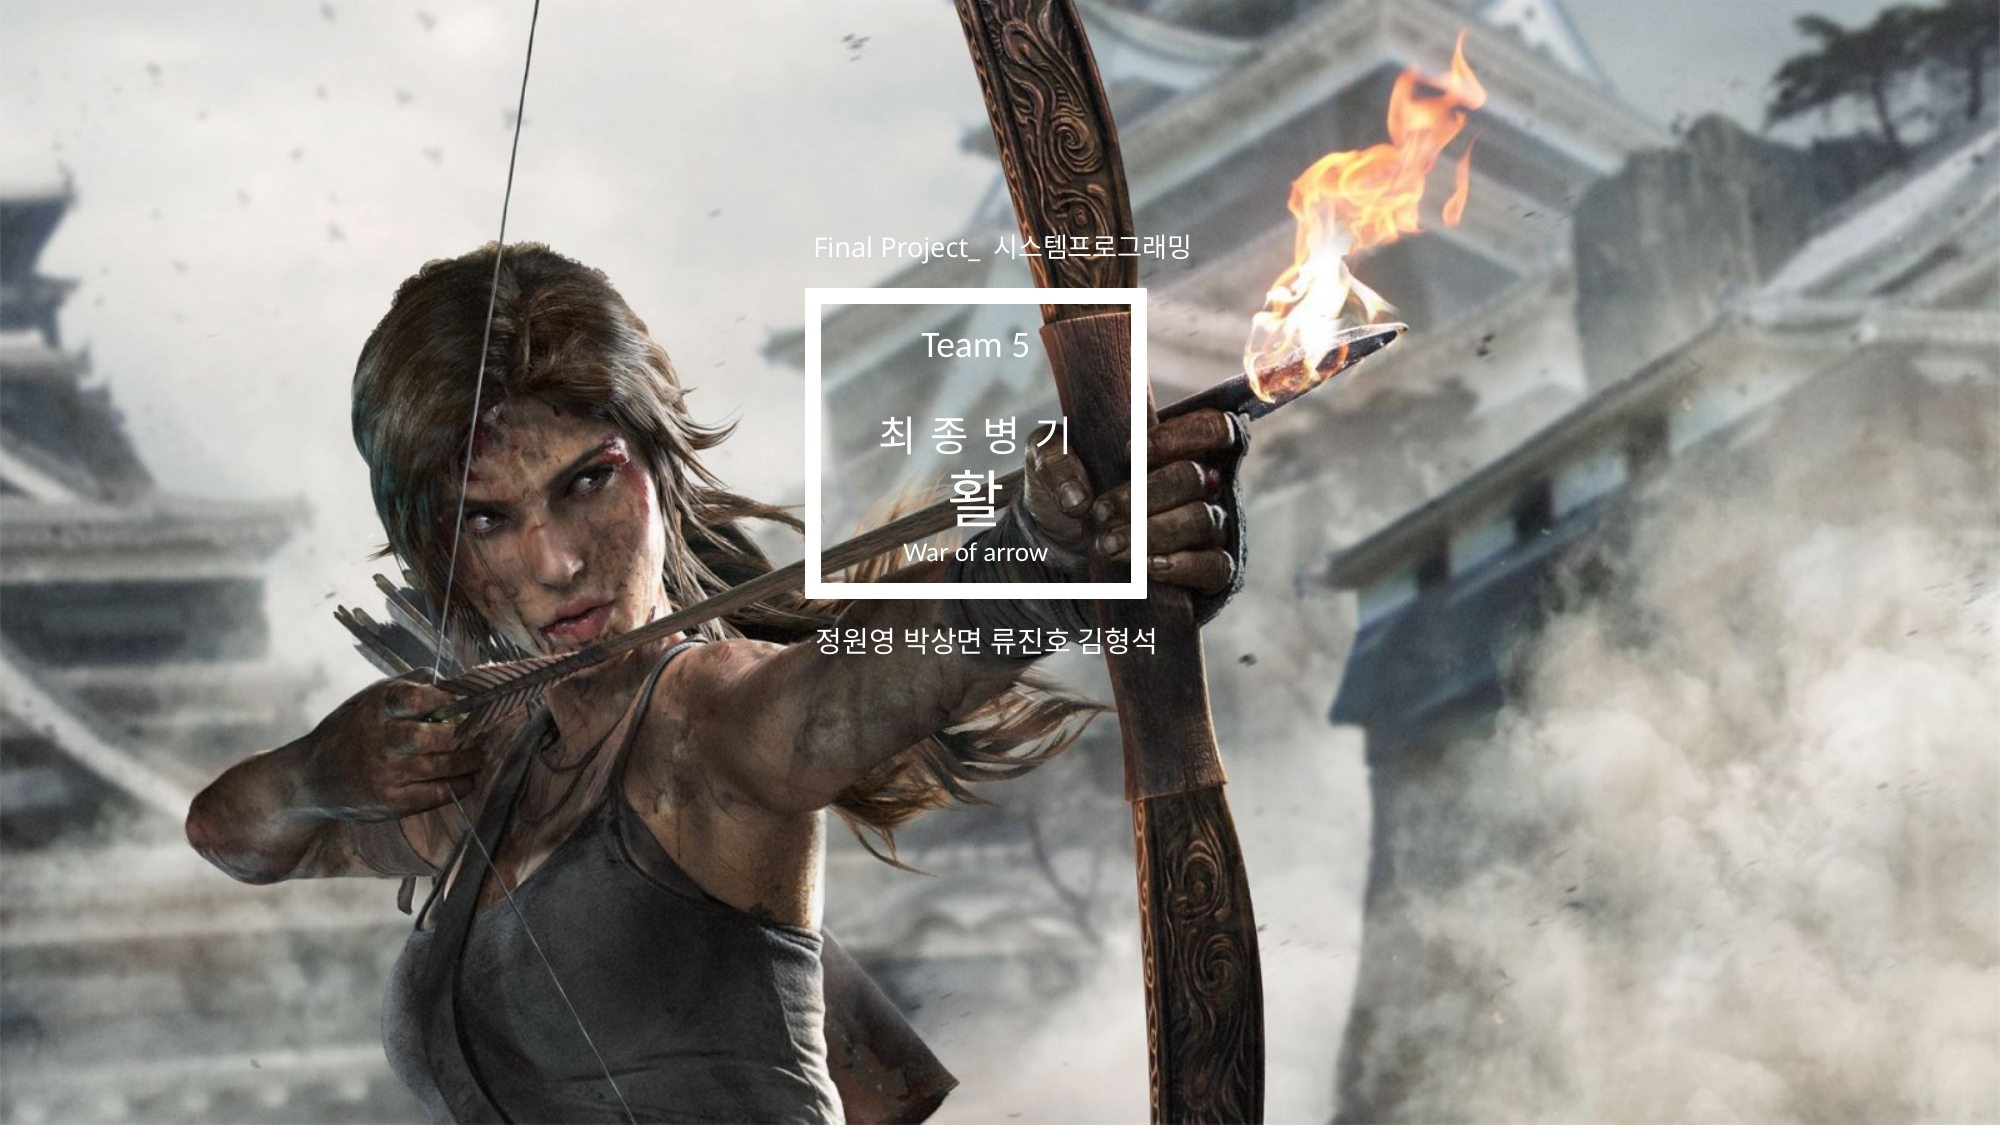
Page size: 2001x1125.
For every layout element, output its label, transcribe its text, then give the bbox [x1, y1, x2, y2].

picture [0, 0, 2000, 1125]
text_box Team 5 최 종 병 기 활 War of arrow [806, 290, 1146, 597]
text_box Final Project_ 시스템프로그래밍 [798, 223, 1218, 271]
text_box 정원영 박상면 류진호 김형석 [800, 616, 1175, 666]
